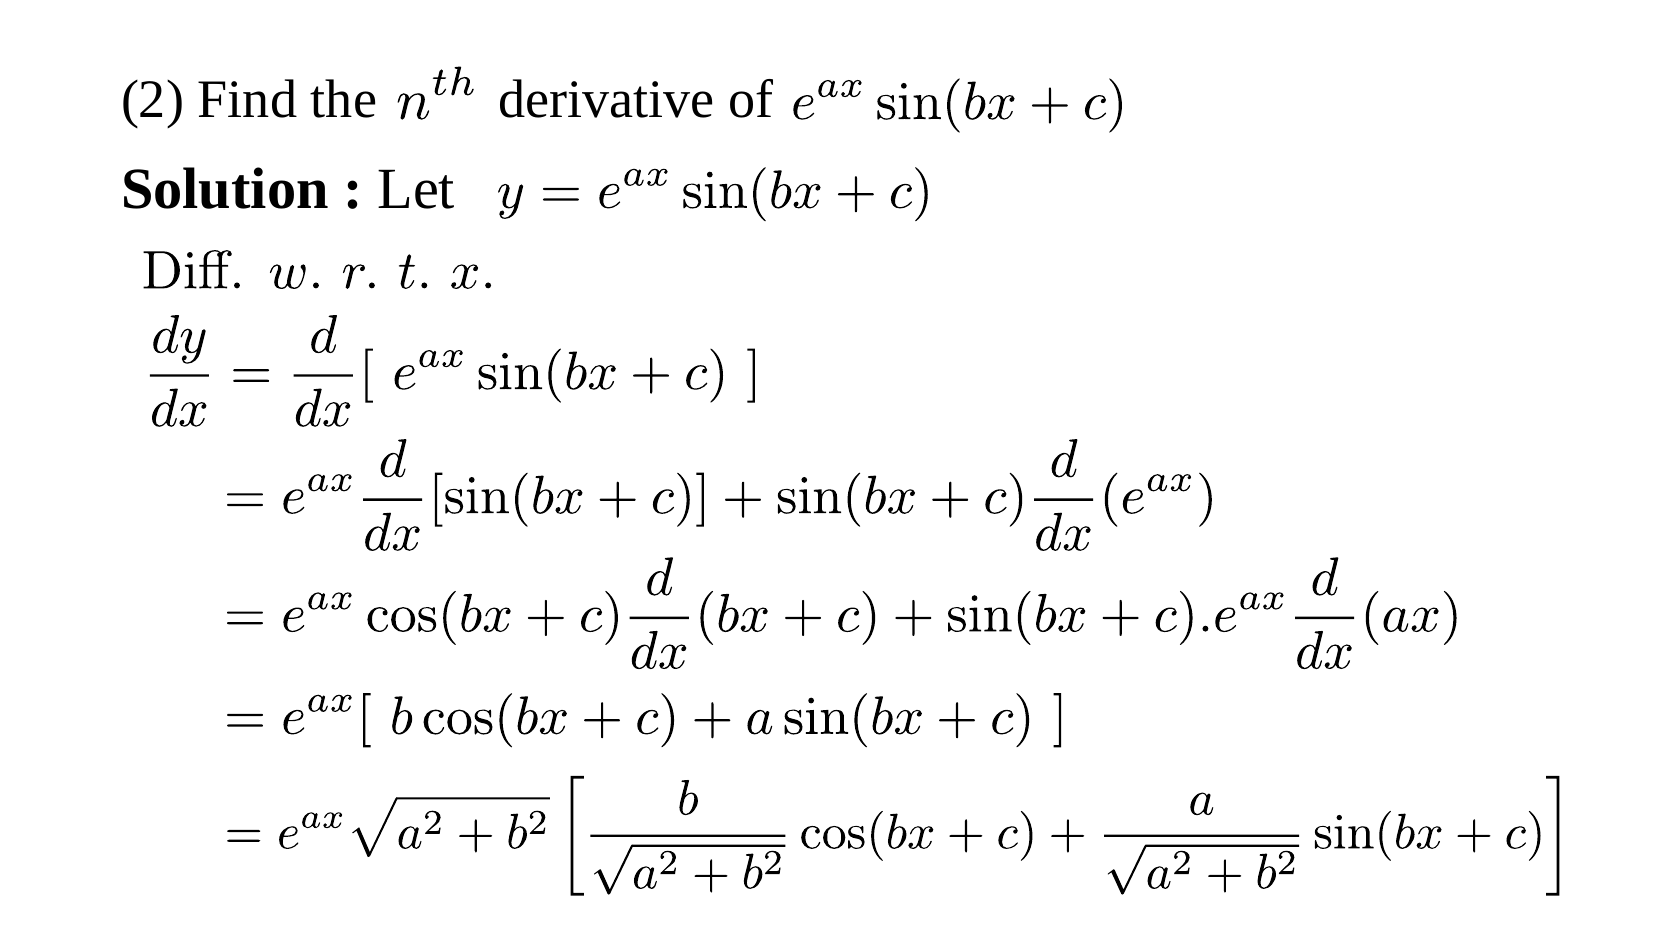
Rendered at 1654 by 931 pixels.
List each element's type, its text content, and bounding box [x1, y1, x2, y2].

text_box [226, 693, 1062, 748]
text_box [226, 557, 1457, 670]
text_box [226, 775, 1560, 896]
text_box [226, 439, 1212, 551]
text_box [397, 66, 474, 120]
text_box [149, 315, 755, 427]
title (2) Find the derivative of Solution : Let [47, 37, 1595, 898]
text_box [143, 250, 492, 289]
text_box [793, 78, 1122, 133]
text_box [498, 167, 928, 222]
